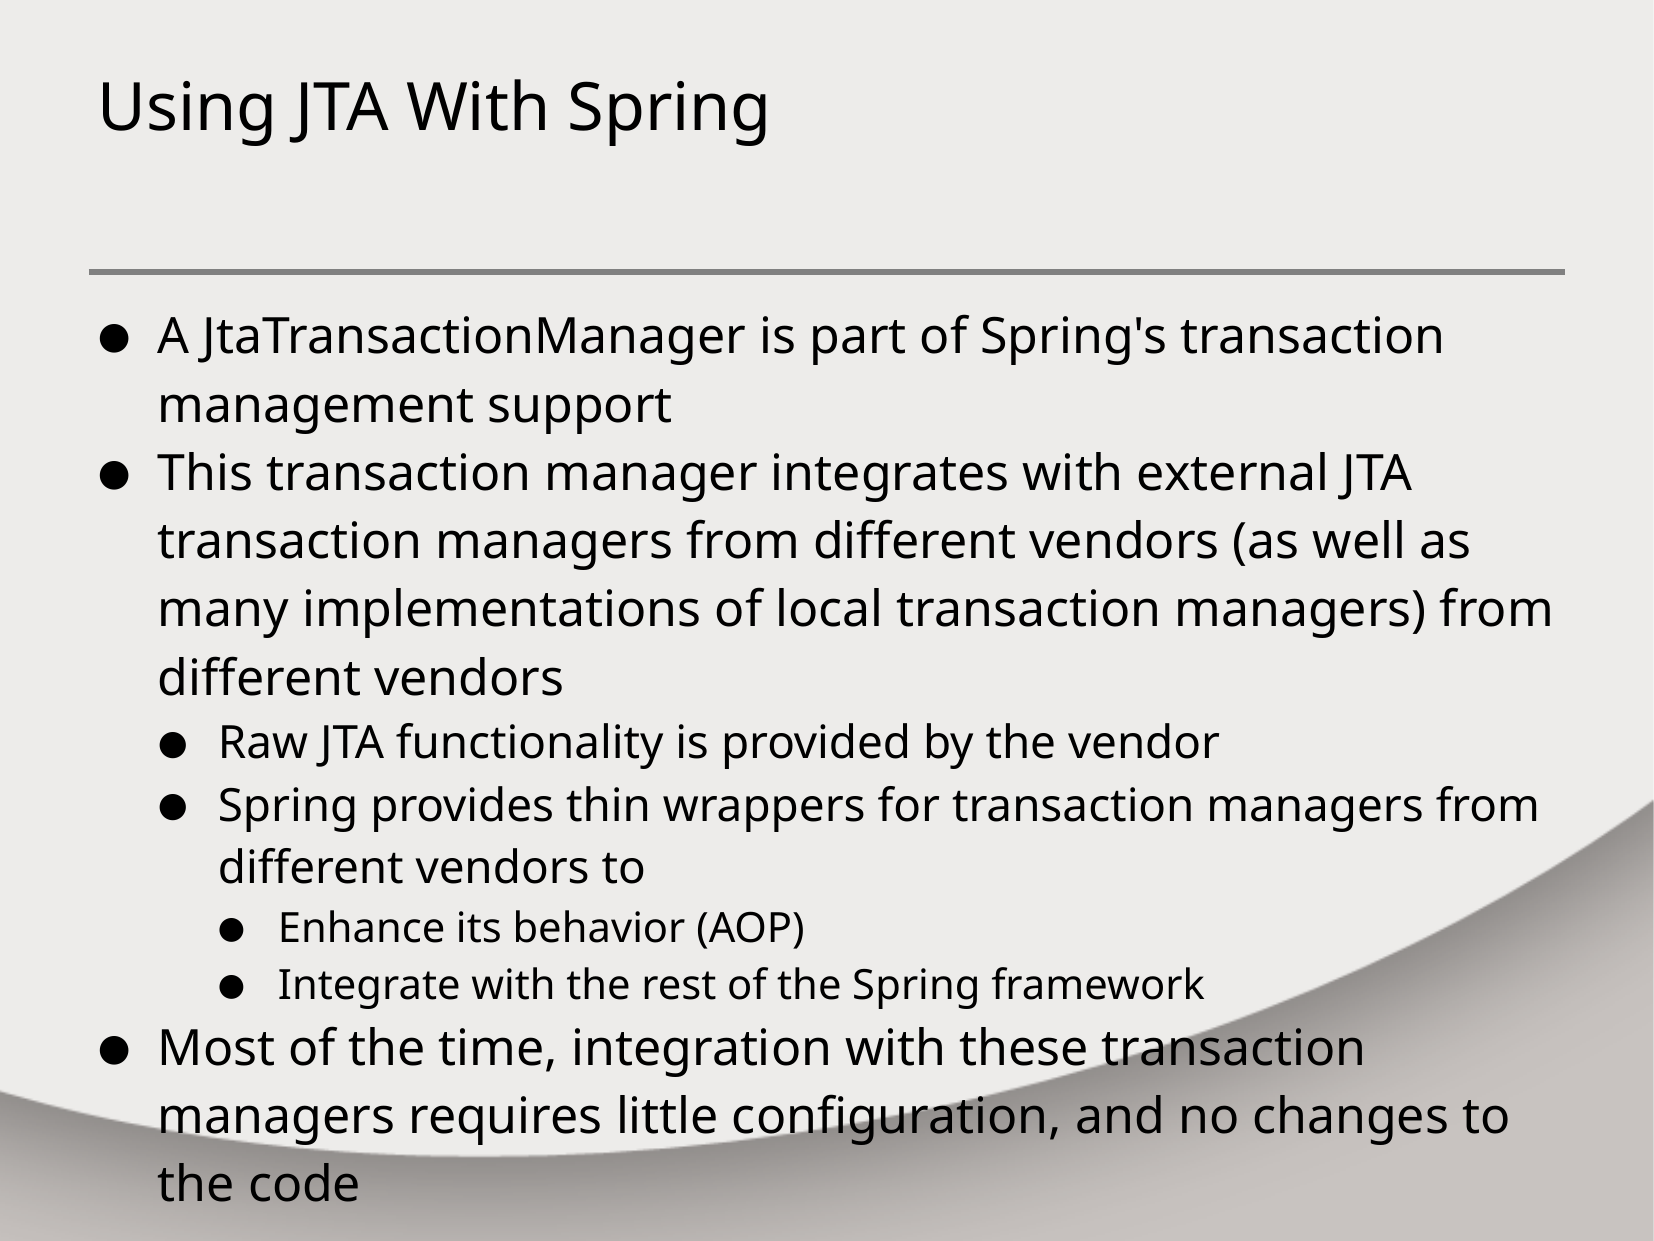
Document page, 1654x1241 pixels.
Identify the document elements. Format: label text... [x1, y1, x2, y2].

picture [0, 0, 1654, 1241]
list A JtaTransactionManager is part of Spring's transaction management support This transaction manager integrates with external JTA transaction managers from different vendors (as well as many implementations of local transaction managers) from different vendors Raw JTA functionality is provided by the vendor Spring provides thin wrappers for transaction managers from different vendors to Enhance its behavior (AOP) Integrate with the rest of the Spring framework Most of the time, integration with these transaction managers requires little configuration, and no changes to the code [97, 300, 1561, 1163]
title Using JTA With Spring [97, 75, 1561, 226]
